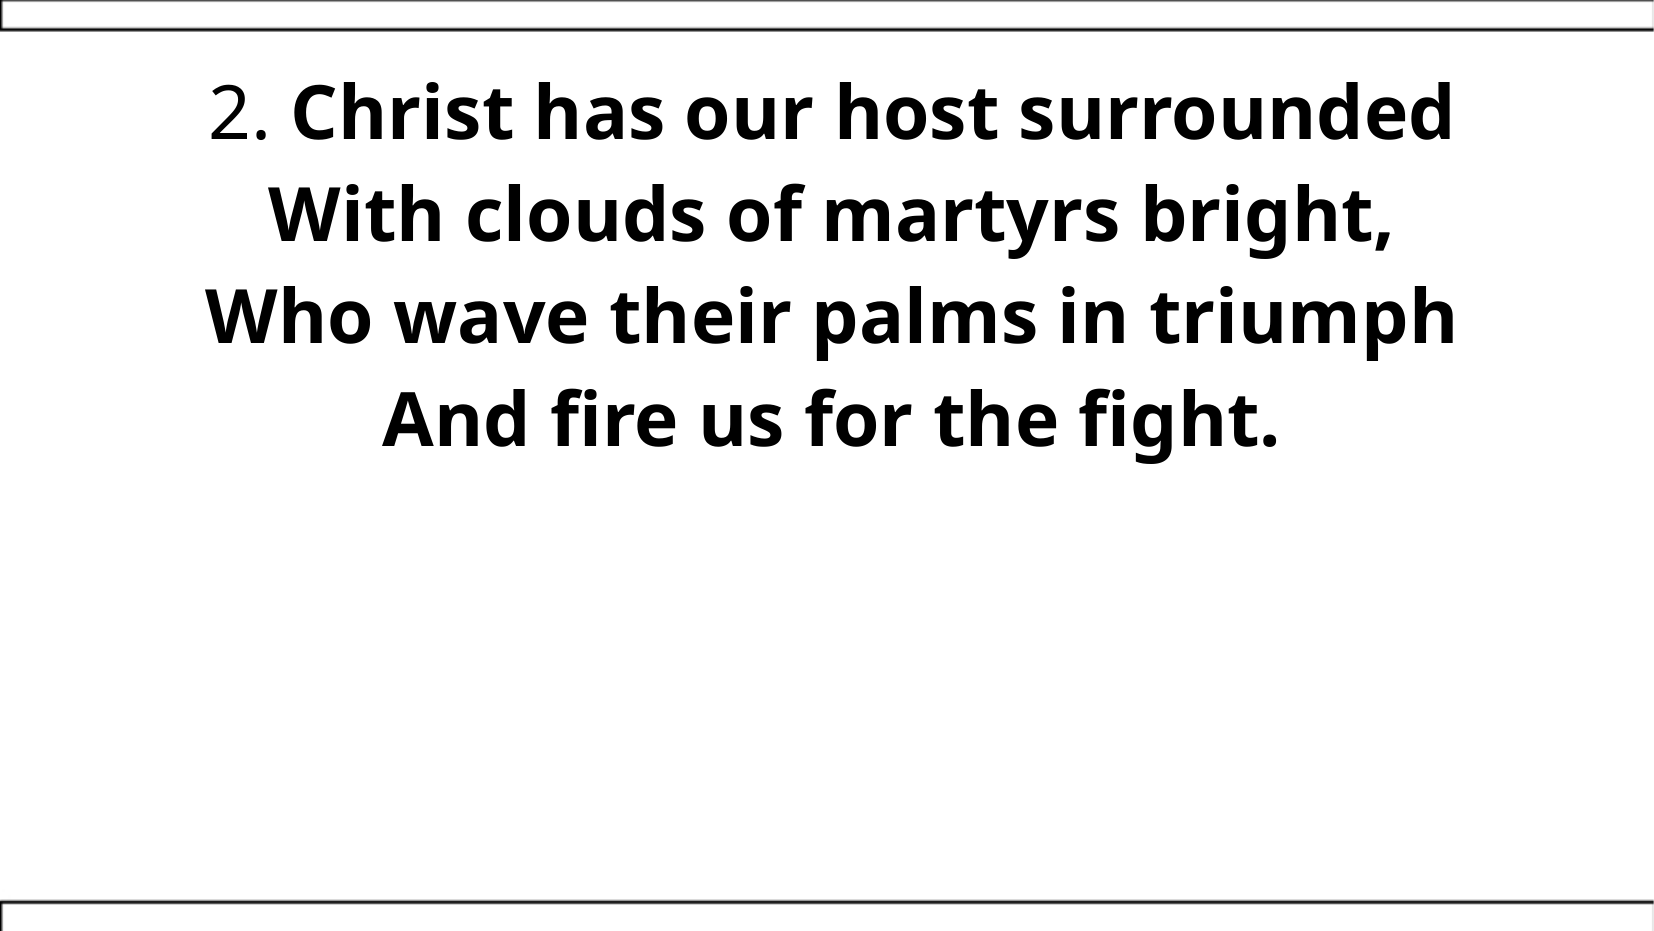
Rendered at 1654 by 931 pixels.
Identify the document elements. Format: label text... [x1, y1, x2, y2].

text_box 2. Christ has our host surrounded With clouds of martyrs bright, Who wave their palms in triumph And fire us for the fight. [105, 51, 1561, 466]
picture [0, 0, 1654, 931]
